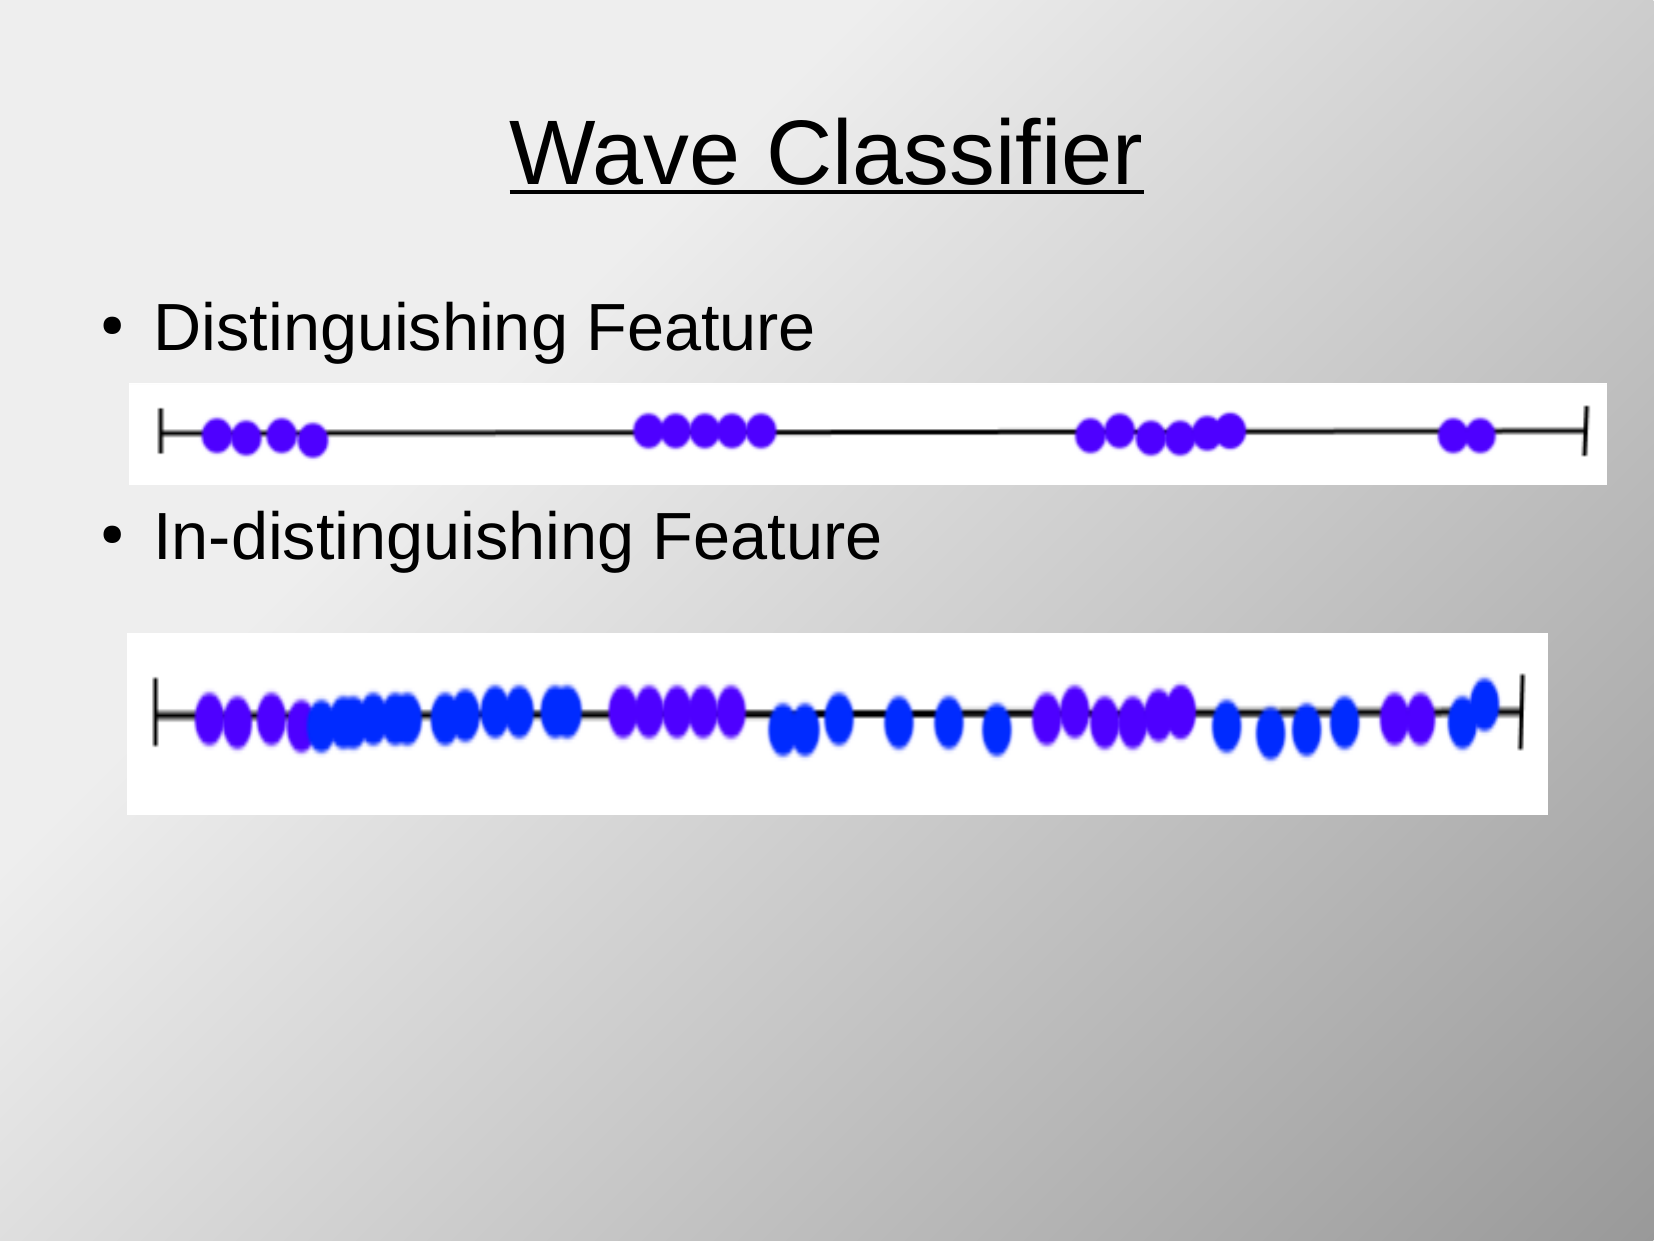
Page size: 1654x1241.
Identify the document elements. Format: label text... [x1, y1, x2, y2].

picture [129, 383, 1607, 485]
title Wave Classifier [82, 49, 1571, 257]
list Distinguishing Feature In-distinguishing Feature [82, 290, 1571, 1109]
picture [127, 633, 1548, 815]
